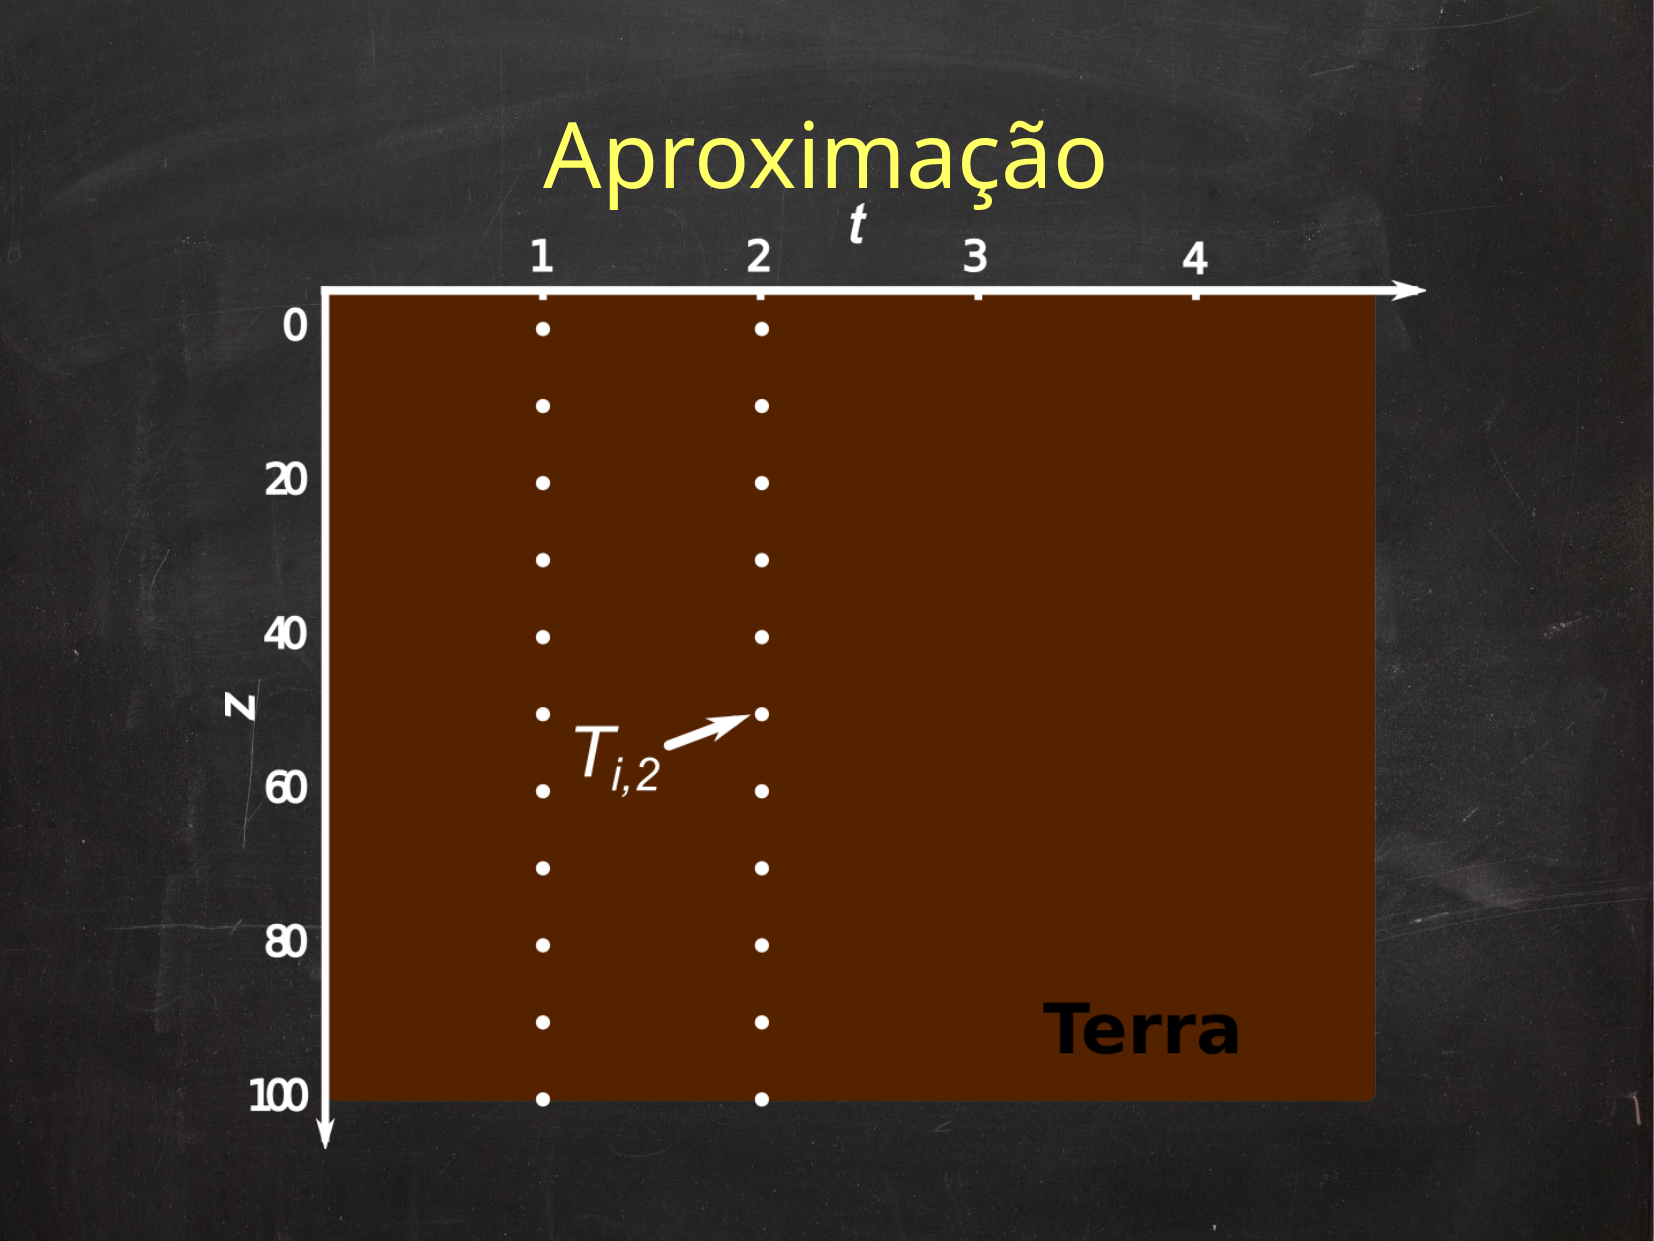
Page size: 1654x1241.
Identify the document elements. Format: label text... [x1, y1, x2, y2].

title Aproximação [82, 49, 1571, 257]
picture [0, 0, 1654, 1241]
